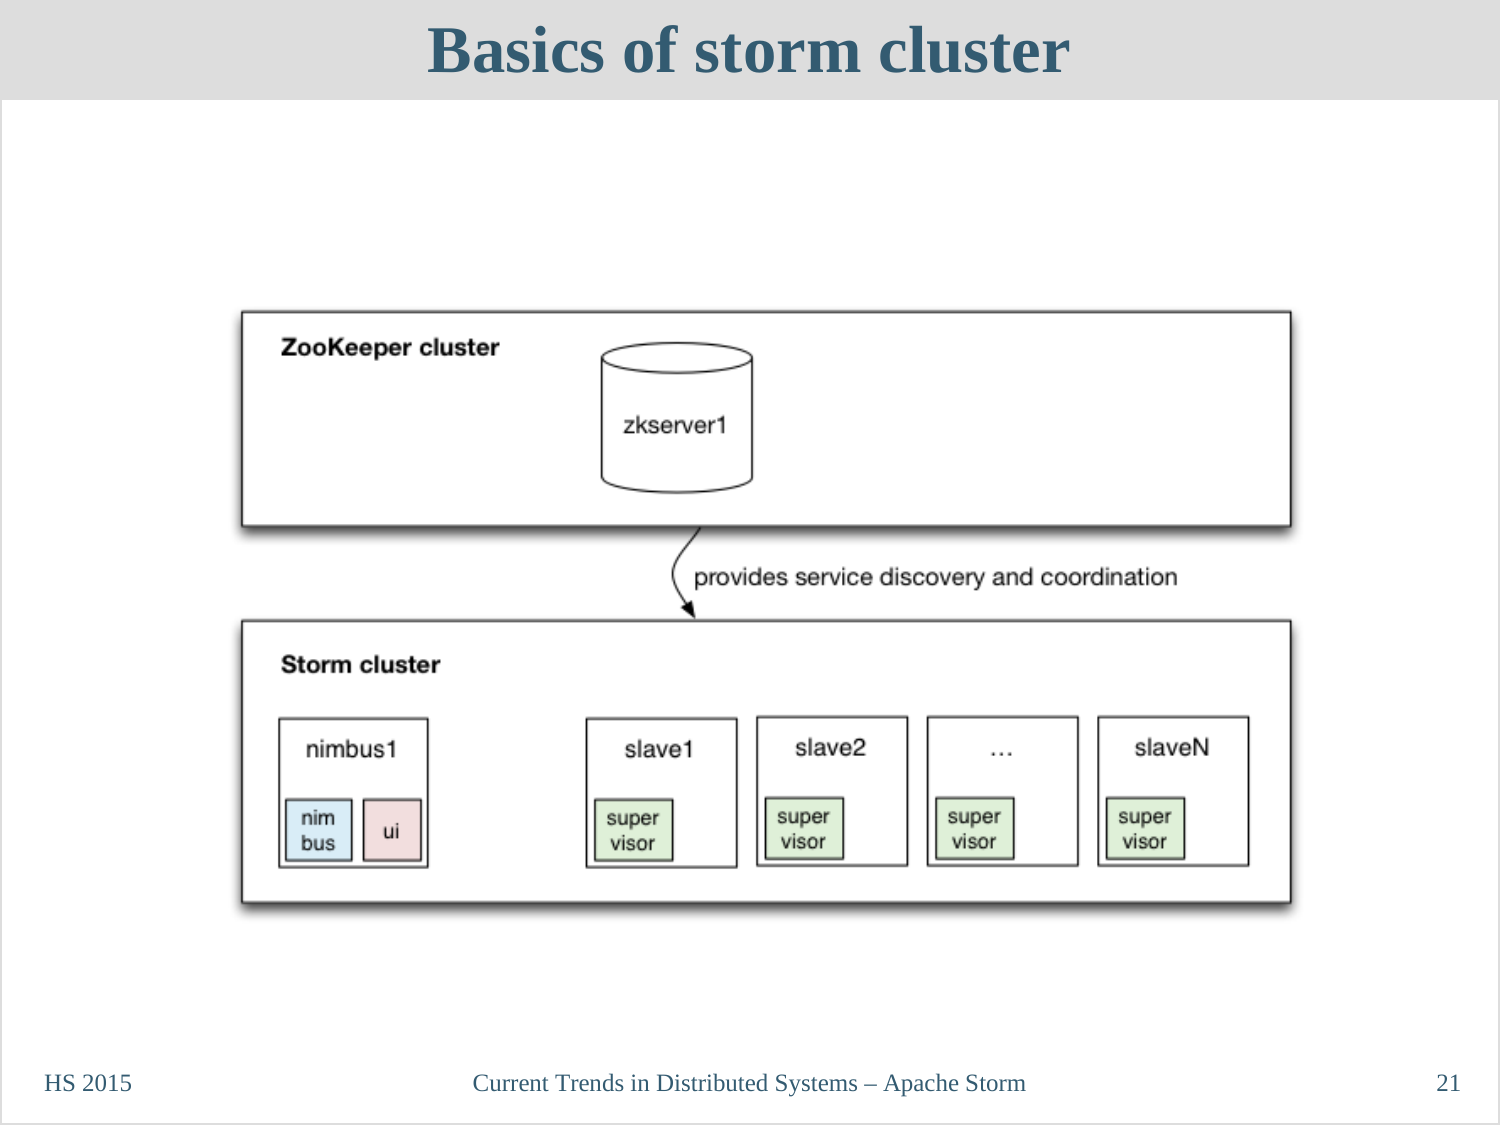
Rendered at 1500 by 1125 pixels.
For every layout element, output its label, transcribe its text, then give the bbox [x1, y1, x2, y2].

title Basics of storm cluster [0, 0, 1500, 100]
text_box Current Trends in Distributed Systems – Apache Storm [300, 1058, 1201, 1107]
picture [206, 285, 1324, 945]
text_box <Nummer> [1375, 1058, 1477, 1097]
text_box HS 2015 [29, 1058, 195, 1097]
